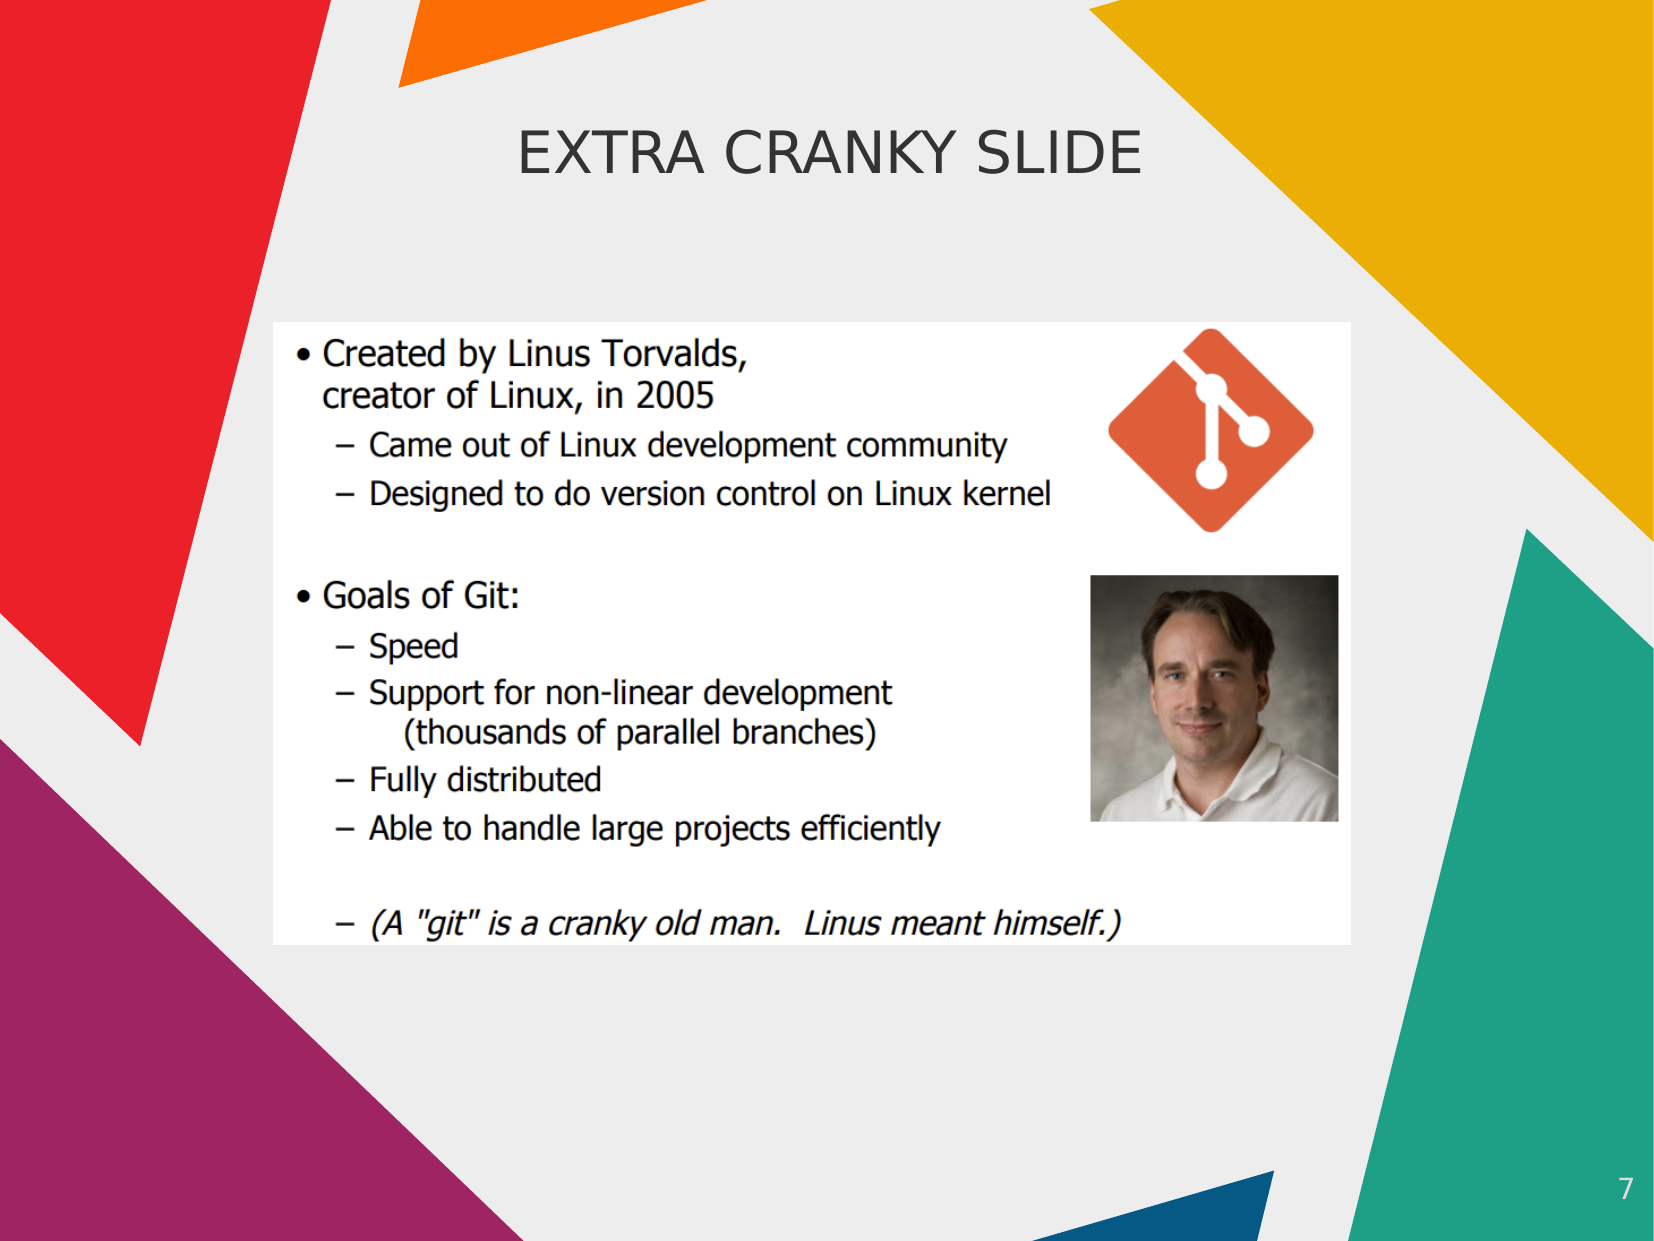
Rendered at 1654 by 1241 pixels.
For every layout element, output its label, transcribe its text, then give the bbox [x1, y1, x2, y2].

picture [273, 322, 1351, 946]
title EXTRA CRANKY SLIDE [289, 49, 1372, 257]
